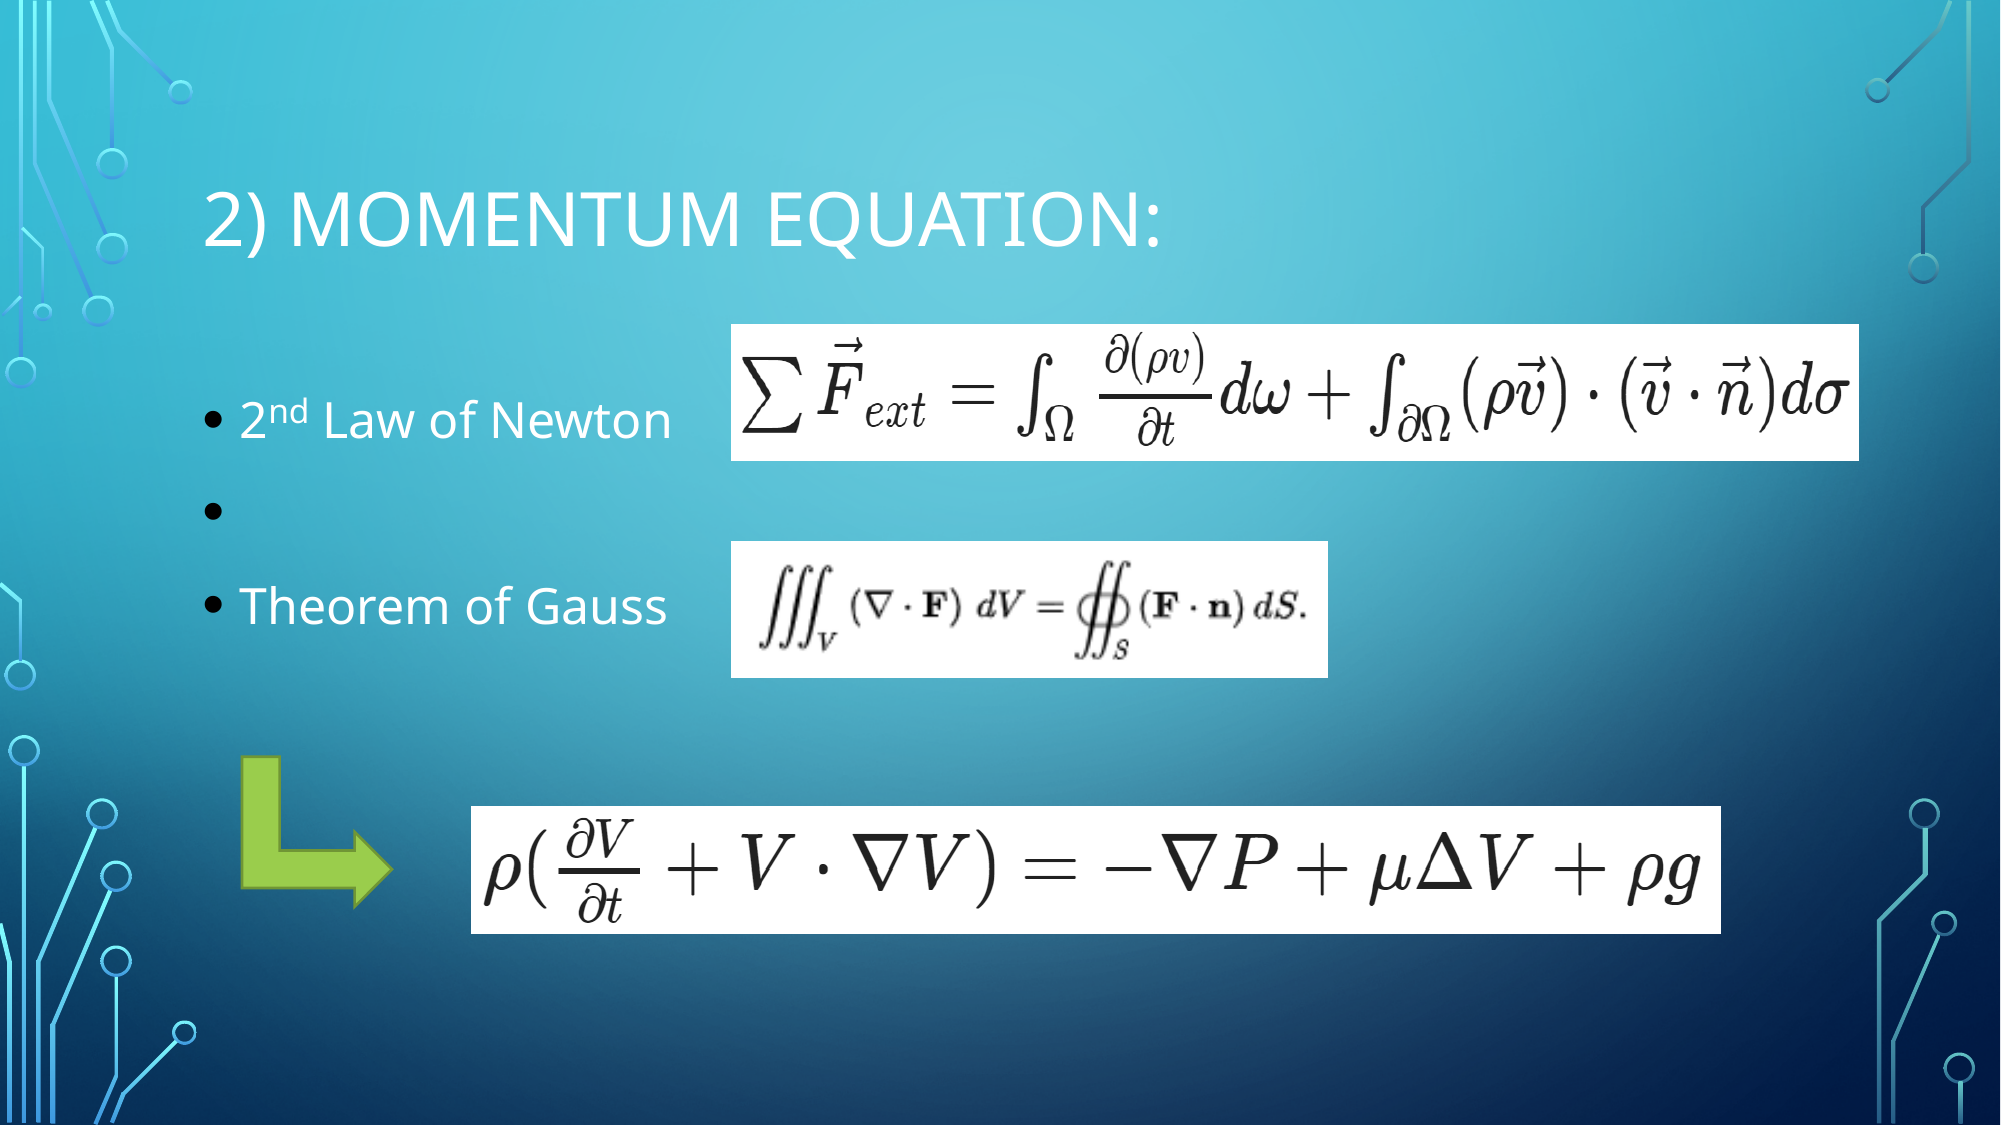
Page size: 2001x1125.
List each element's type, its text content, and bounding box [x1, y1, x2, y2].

title 2) Momentum equation: [187, 101, 1813, 344]
text_box [242, 756, 393, 907]
picture [731, 324, 1859, 461]
picture [471, 806, 1721, 934]
list 2nd Law of Newton Theorem of Gauss [187, 369, 1813, 951]
picture [731, 541, 1328, 678]
